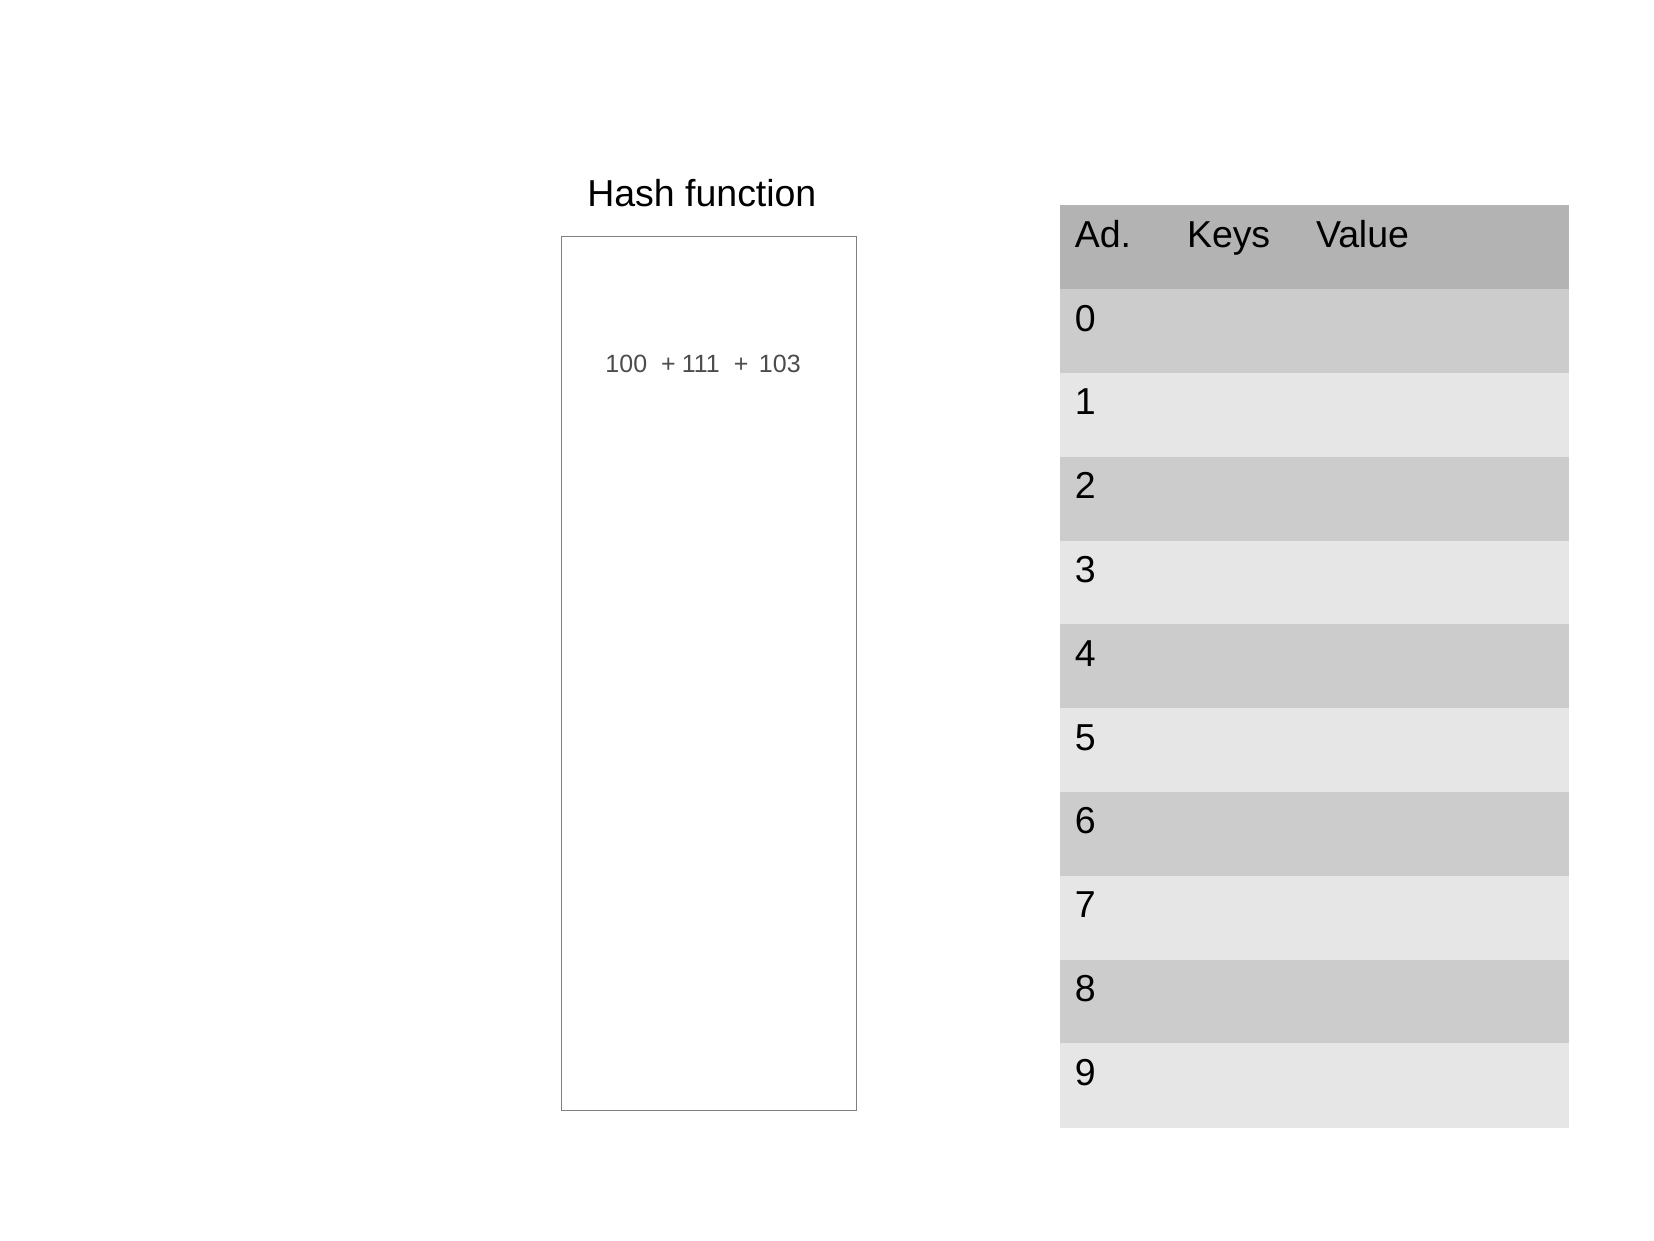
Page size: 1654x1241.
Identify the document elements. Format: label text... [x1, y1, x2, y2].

table_cell [1172, 876, 1301, 960]
table_cell 6 [1060, 792, 1172, 876]
text_box 100 + [590, 342, 667, 386]
table_cell [1301, 876, 1569, 960]
table_cell [1172, 624, 1301, 708]
table_cell [1172, 541, 1301, 624]
table_cell [1301, 457, 1569, 541]
table_cell [1172, 792, 1301, 876]
table_cell 3 [1060, 541, 1172, 624]
table_cell [1172, 373, 1301, 457]
table_header Value [1301, 205, 1569, 289]
table_cell 0 [1060, 289, 1172, 373]
table_cell [1172, 960, 1301, 1043]
text_box Hash function [572, 165, 845, 223]
table_cell [1301, 289, 1569, 373]
table_cell [1301, 541, 1569, 624]
table_cell 1 [1060, 373, 1172, 457]
table_cell [1301, 708, 1569, 792]
table_cell 9 [1060, 1043, 1172, 1128]
table_cell [1172, 1043, 1301, 1128]
table_cell 2 [1060, 457, 1172, 541]
table_header Keys [1172, 205, 1301, 289]
table_cell [1301, 1043, 1569, 1128]
table_cell [1172, 289, 1301, 373]
table_cell 5 [1060, 708, 1172, 792]
text_box [561, 236, 857, 1111]
table_cell 4 [1060, 624, 1172, 708]
table_cell [1172, 457, 1301, 541]
table_header Ad. [1060, 205, 1172, 289]
table_cell 8 [1060, 960, 1172, 1043]
table_cell 7 [1060, 876, 1172, 960]
table_cell [1301, 960, 1569, 1043]
table_cell [1172, 708, 1301, 792]
table_cell [1301, 373, 1569, 457]
text_box 103 [744, 342, 834, 386]
table_cell [1301, 624, 1569, 708]
table_cell [1301, 792, 1569, 876]
text_box 111 + [667, 342, 744, 386]
